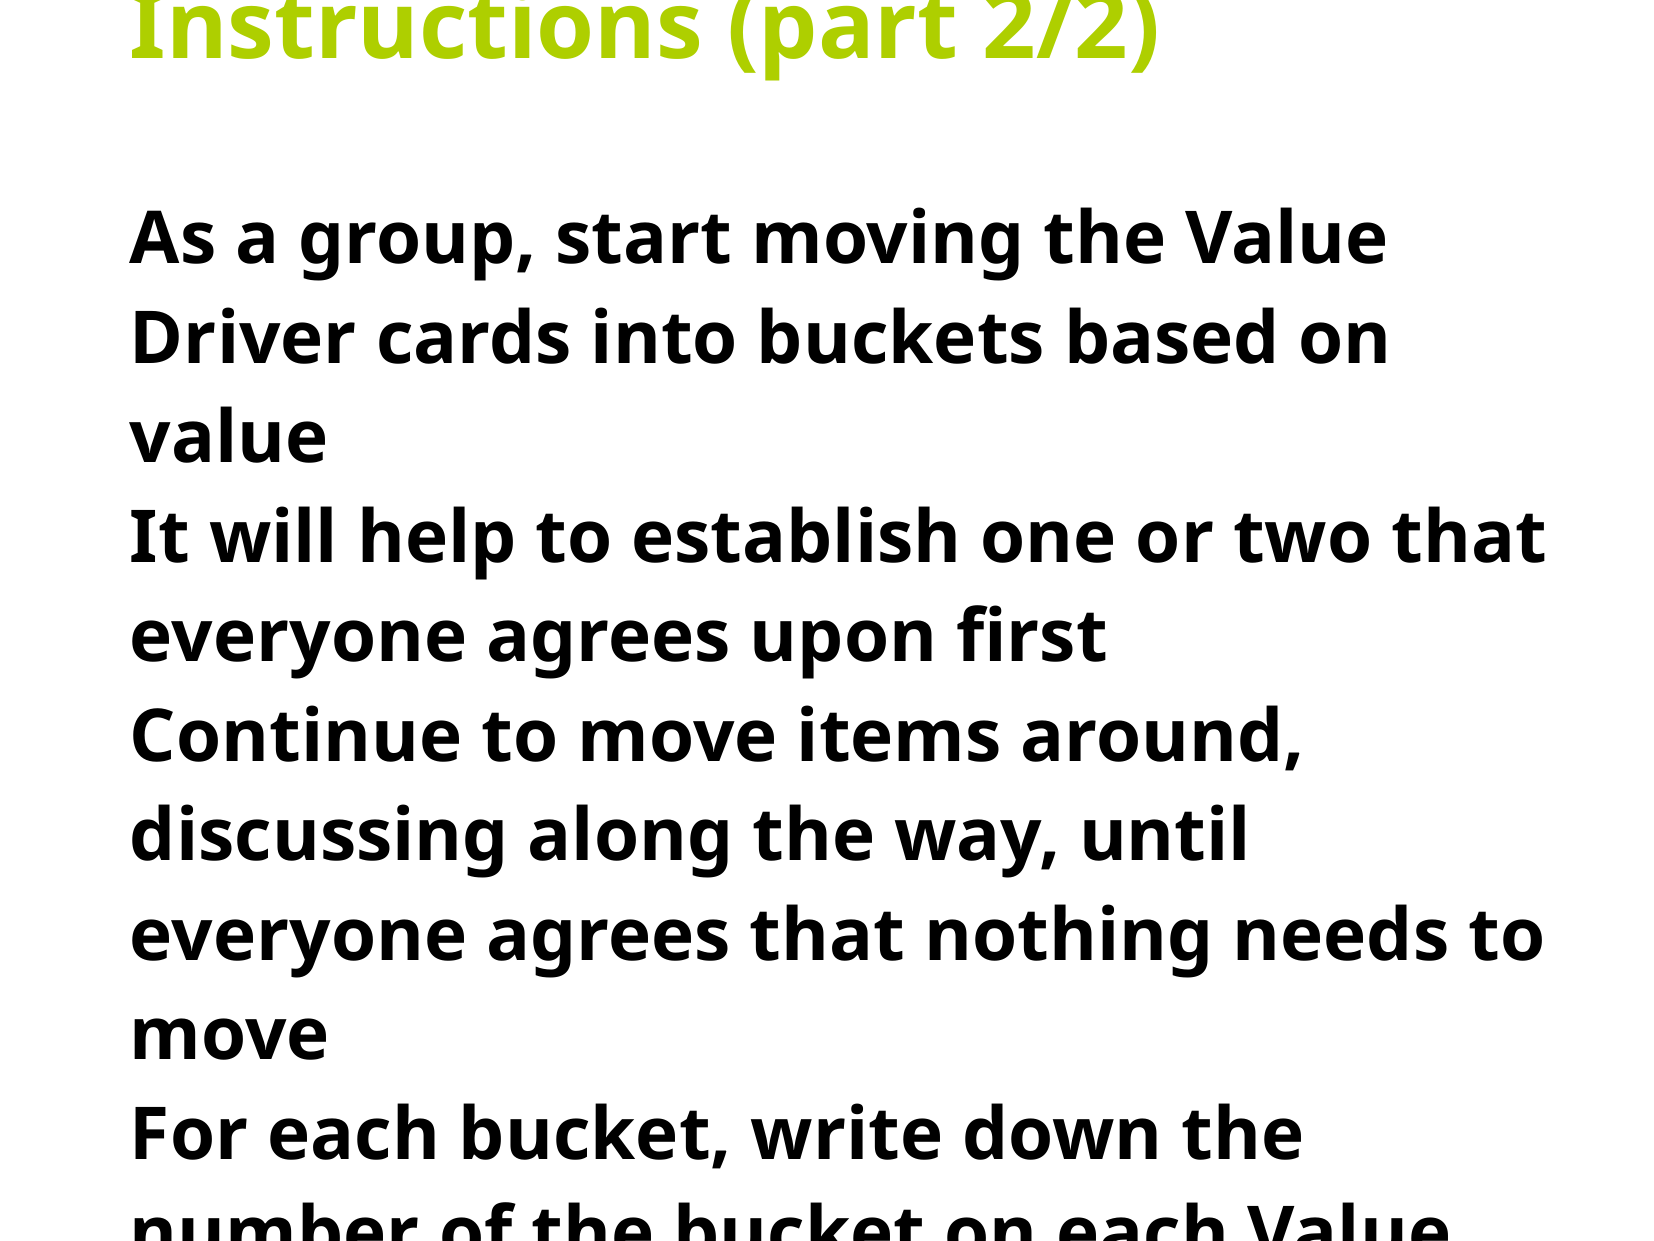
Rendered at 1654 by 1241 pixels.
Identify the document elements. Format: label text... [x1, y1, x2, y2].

title Instructions (part 2/2) As a group, start moving the Value Driver cards into buckets based on value It will help to establish one or two that everyone agrees upon first Continue to move items around, discussing along the way, until everyone agrees that nothing needs to move For each bucket, write down the number of the bucket on each Value Driver in that bucket [59, 43, 1595, 1196]
